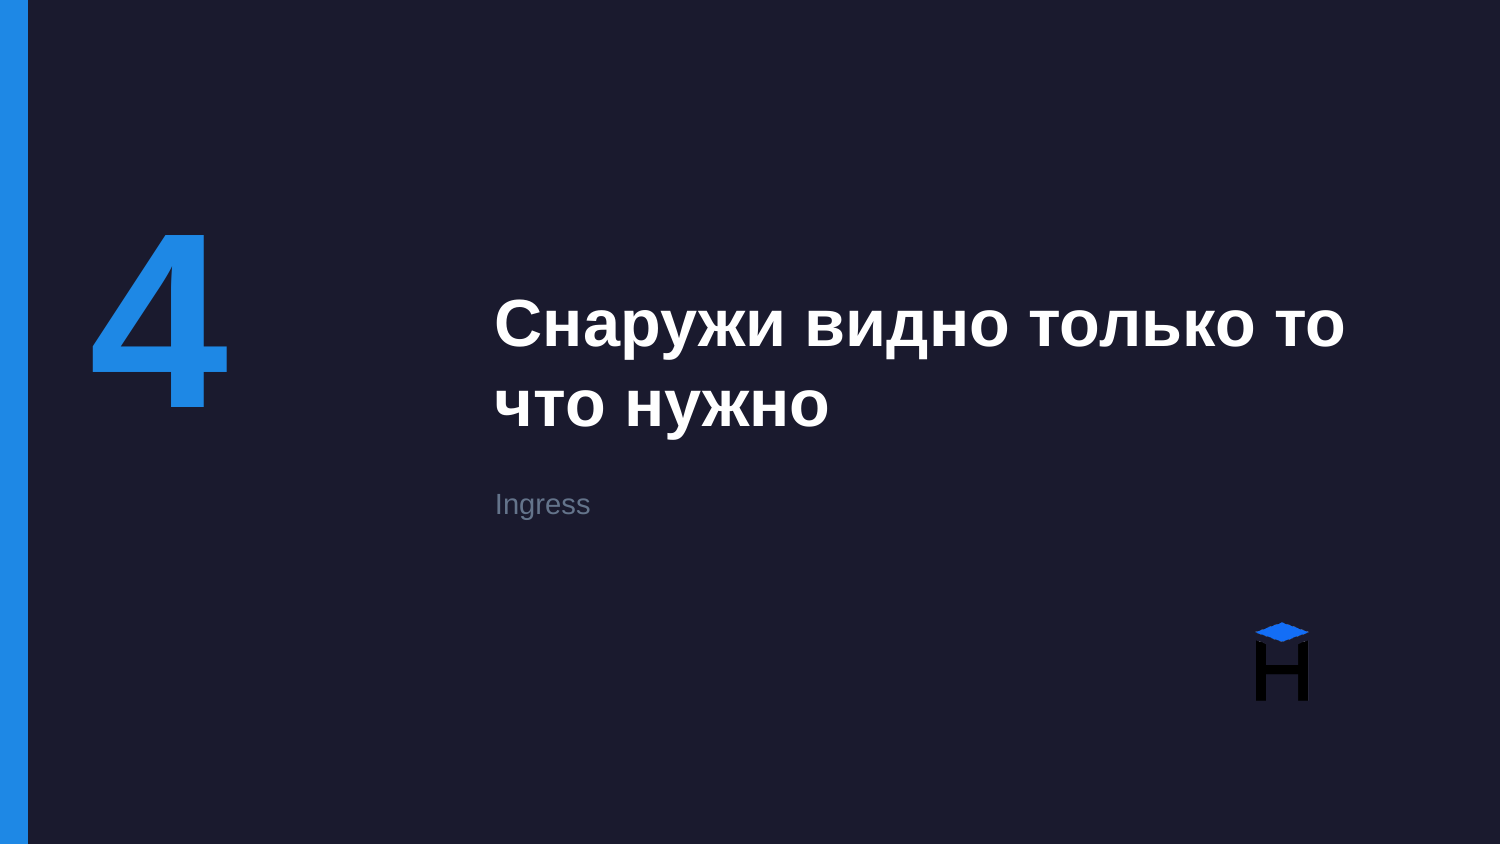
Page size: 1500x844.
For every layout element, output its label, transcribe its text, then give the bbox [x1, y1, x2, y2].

text_box 4 [74, 119, 525, 495]
text_box Ingress [479, 464, 1455, 540]
text_box Снаружи видно только то что нужно [479, 269, 1455, 450]
picture [1255, 622, 1309, 701]
text_box [0, 0, 27, 844]
